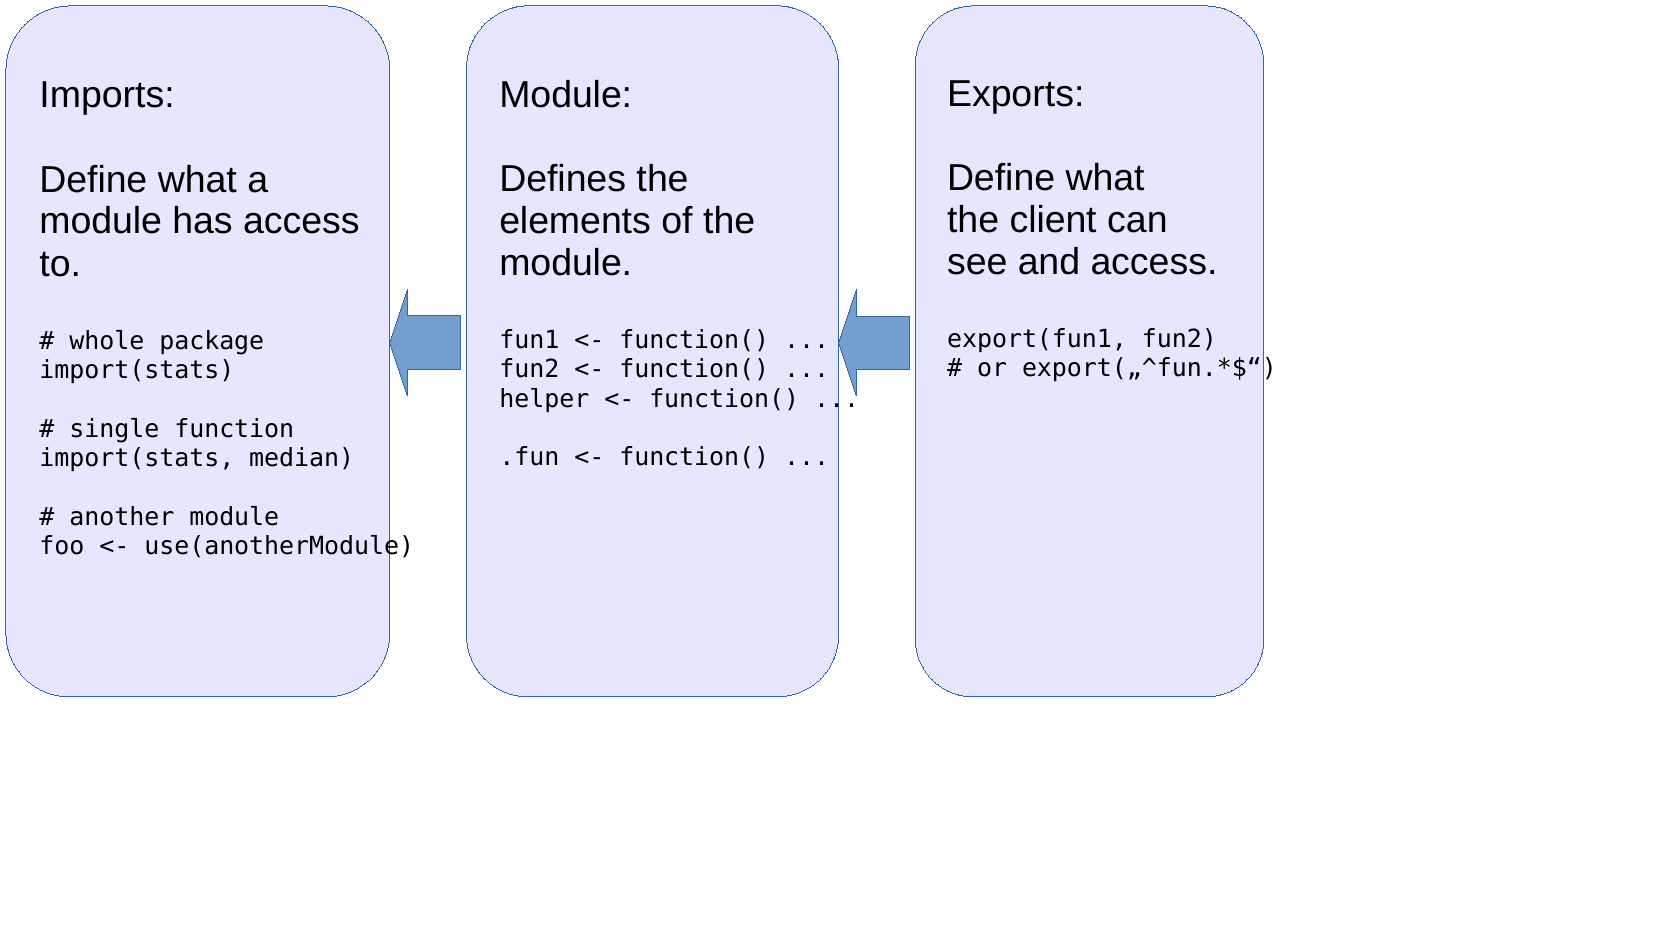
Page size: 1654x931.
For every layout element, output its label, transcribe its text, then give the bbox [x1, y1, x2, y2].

text_box Imports: Define what a module has access to. # whole package import(stats) # single function import(stats, median) # another module foo <- use(anotherModule) [5, 5, 390, 697]
text_box [838, 289, 910, 396]
text_box Exports: Define what the client can see and access. export(fun1, fun2) # or export(„^fun.*$“) [915, 5, 1264, 697]
text_box Module: Defines the elements of the module. fun1 <- function() ... fun2 <- function() ... helper <- function() ... .fun <- function() ... [466, 5, 839, 697]
text_box [389, 289, 461, 396]
